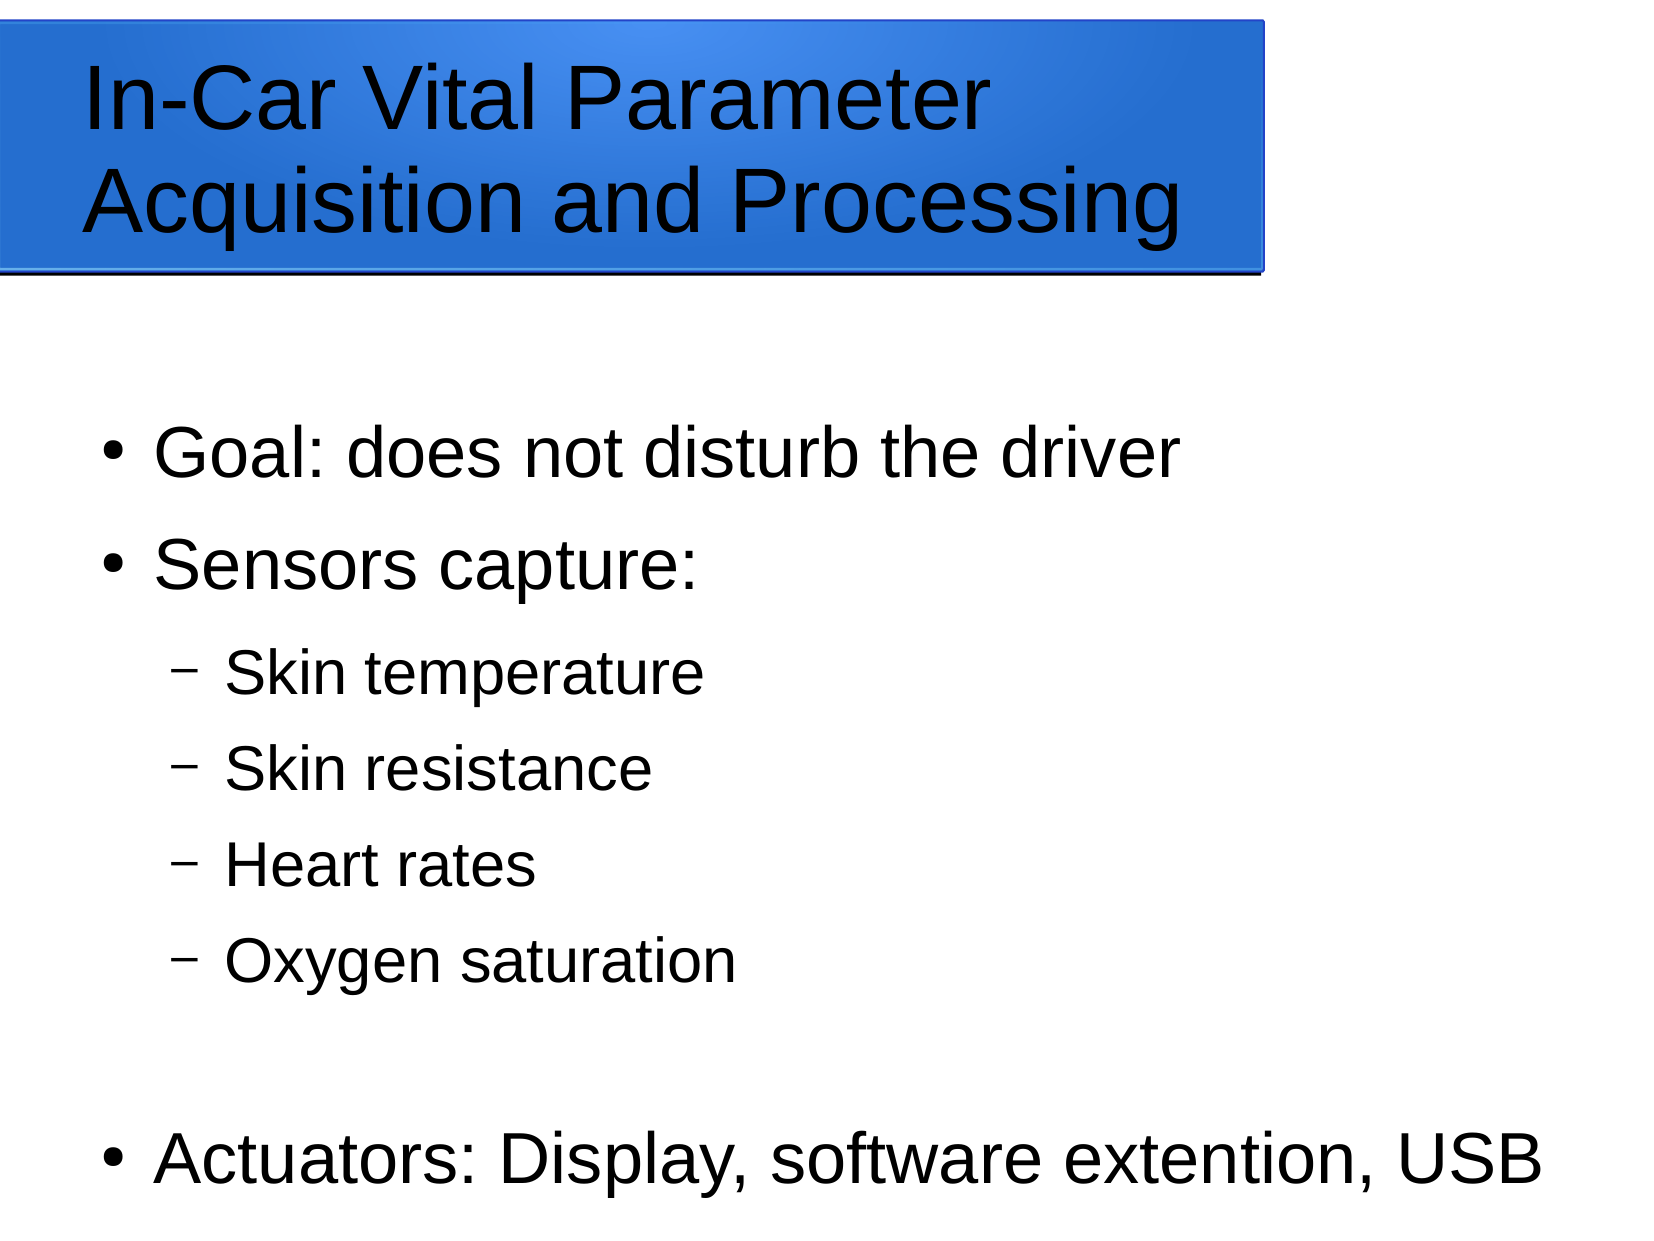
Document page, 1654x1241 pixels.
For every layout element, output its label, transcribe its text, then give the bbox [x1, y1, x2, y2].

list Goal: does not disturb the driver Sensors capture: Skin temperature Skin resistance Heart rates Oxygen saturation Actuators: Display, software extention, USB [82, 299, 1571, 1199]
title In-Car Vital Parameter Acquisition and Processing [82, 47, 1235, 253]
